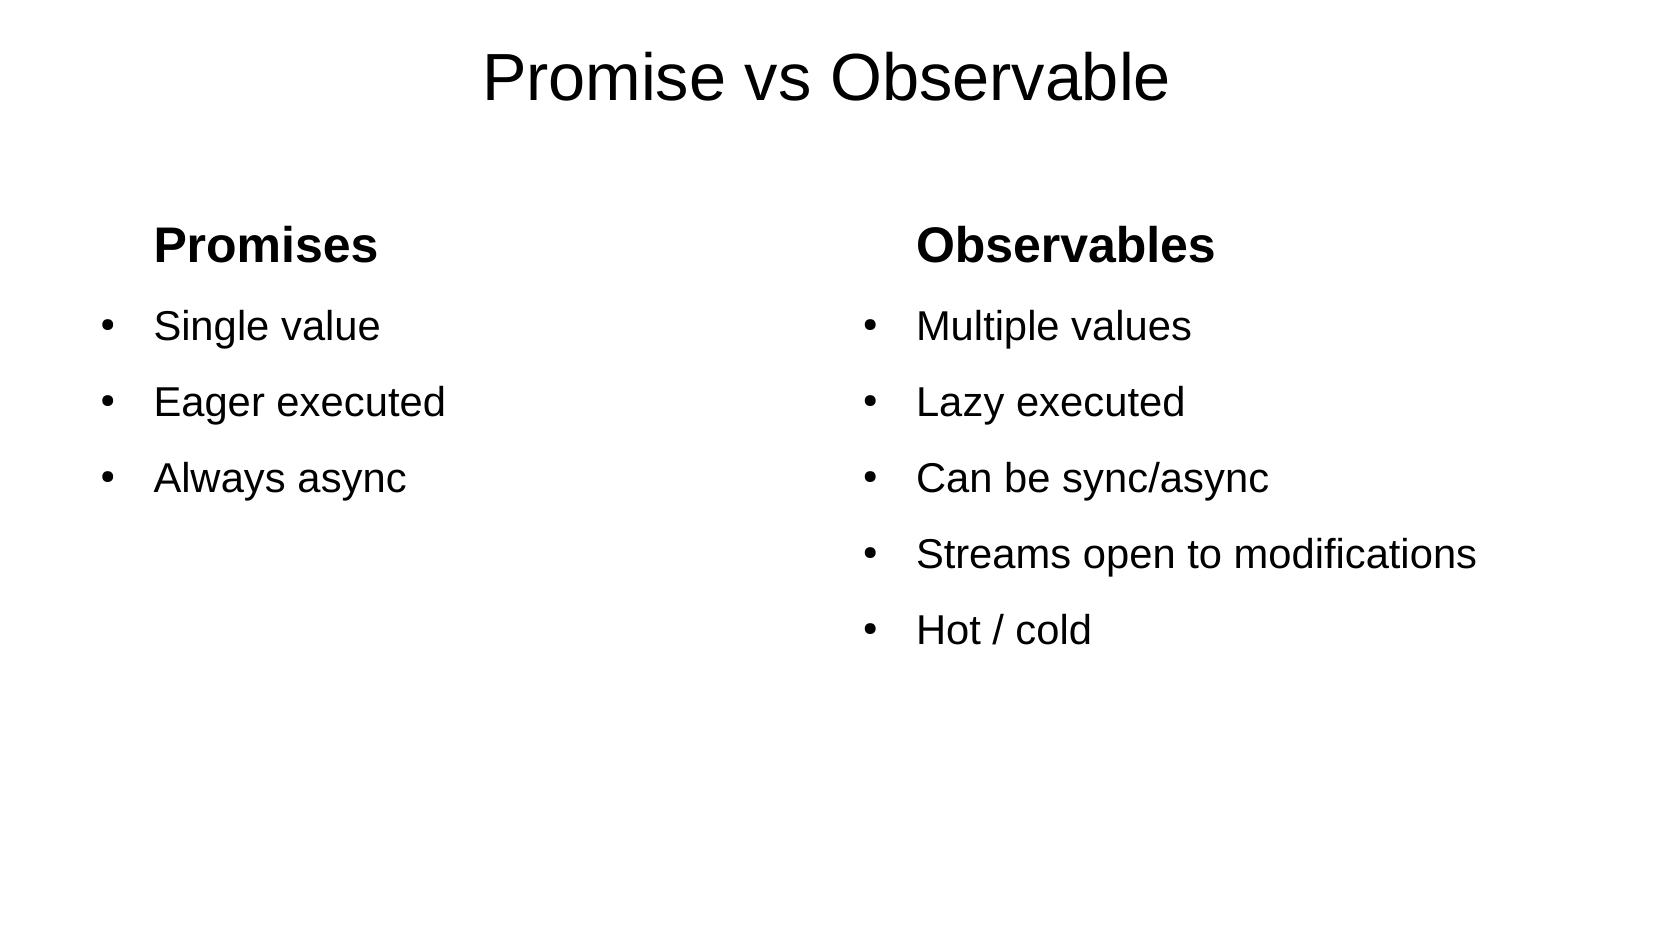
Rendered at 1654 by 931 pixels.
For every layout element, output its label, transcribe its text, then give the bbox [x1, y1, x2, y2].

list Promises Single value Eager executed Always async [82, 217, 809, 758]
list Observables Multiple values Lazy executed Can be sync/async Streams open to modifications Hot / cold [845, 217, 1572, 758]
title Promise vs Observable [82, 37, 1571, 119]
